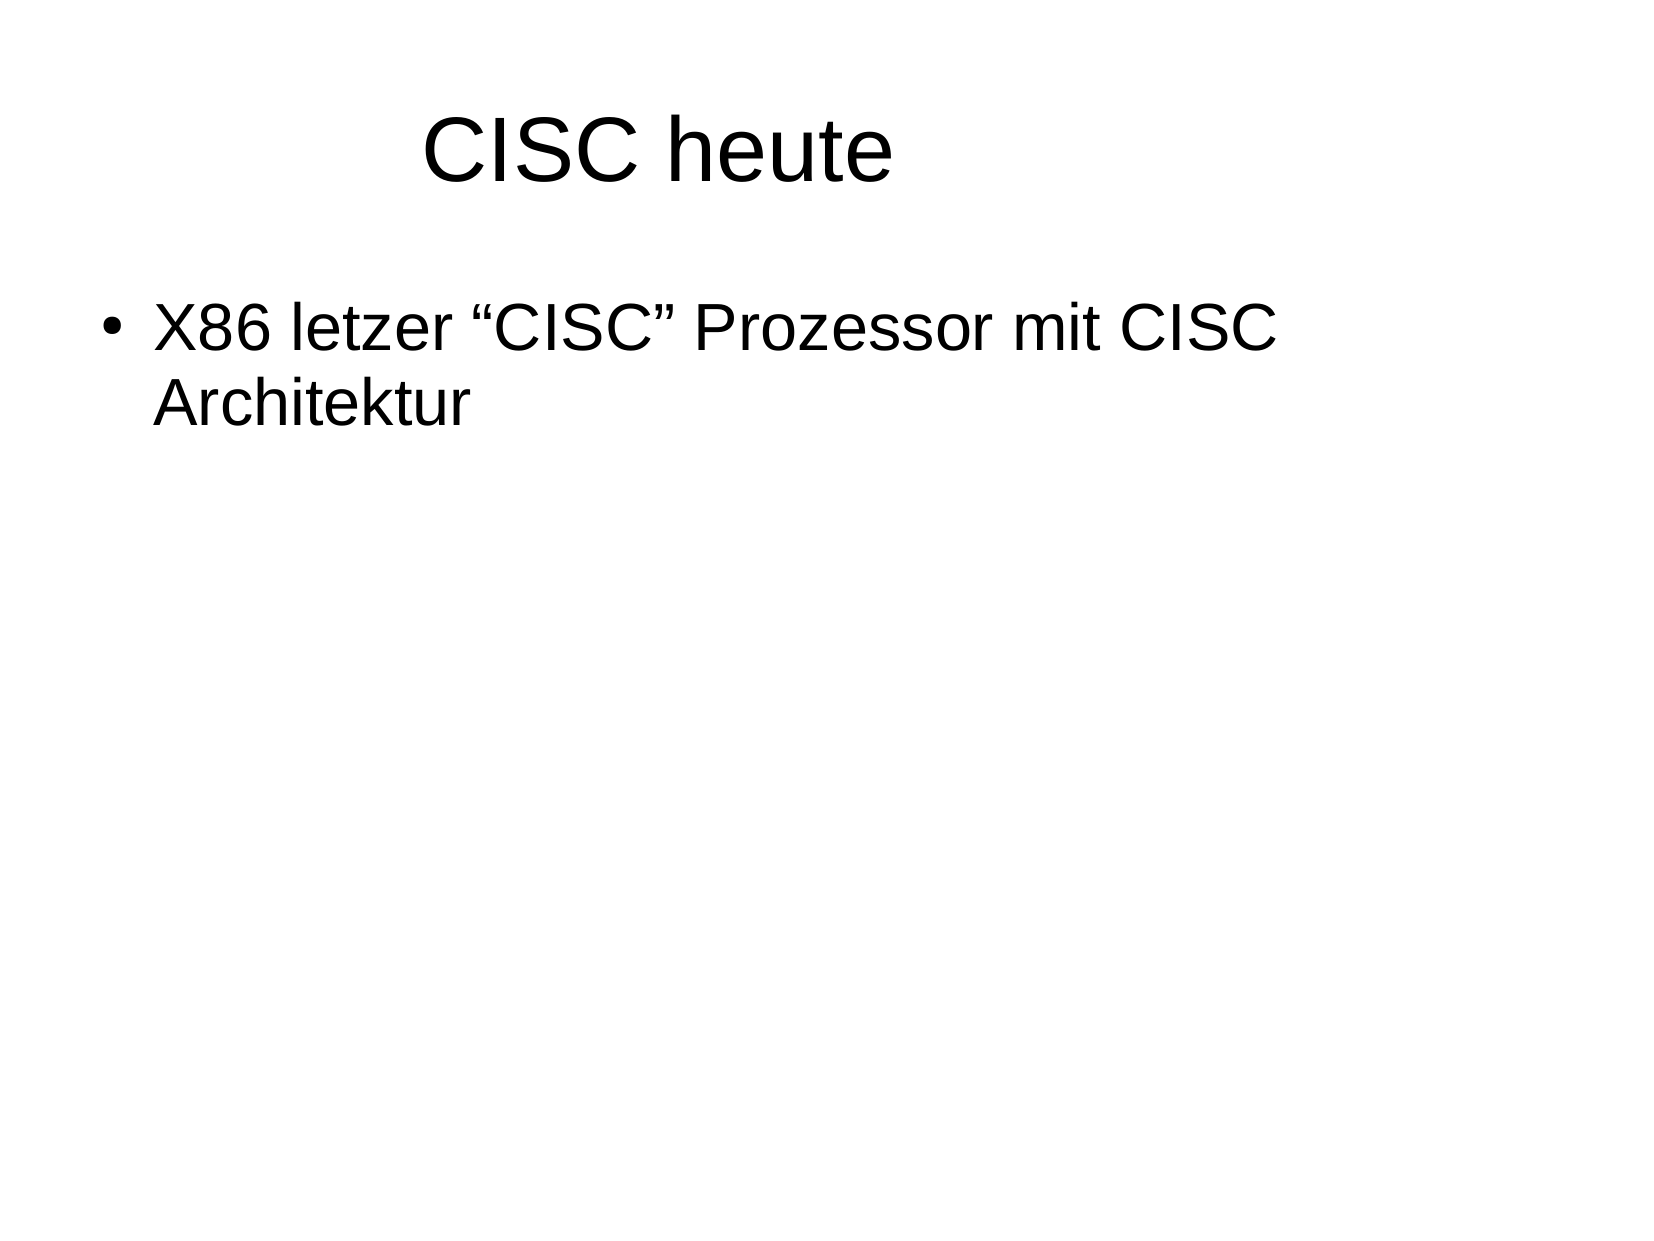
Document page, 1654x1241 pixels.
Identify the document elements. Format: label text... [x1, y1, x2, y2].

list X86 letzer “CISC” Prozessor mit CISC Architektur [82, 290, 1571, 1010]
title CISC heute [82, 47, 1235, 252]
